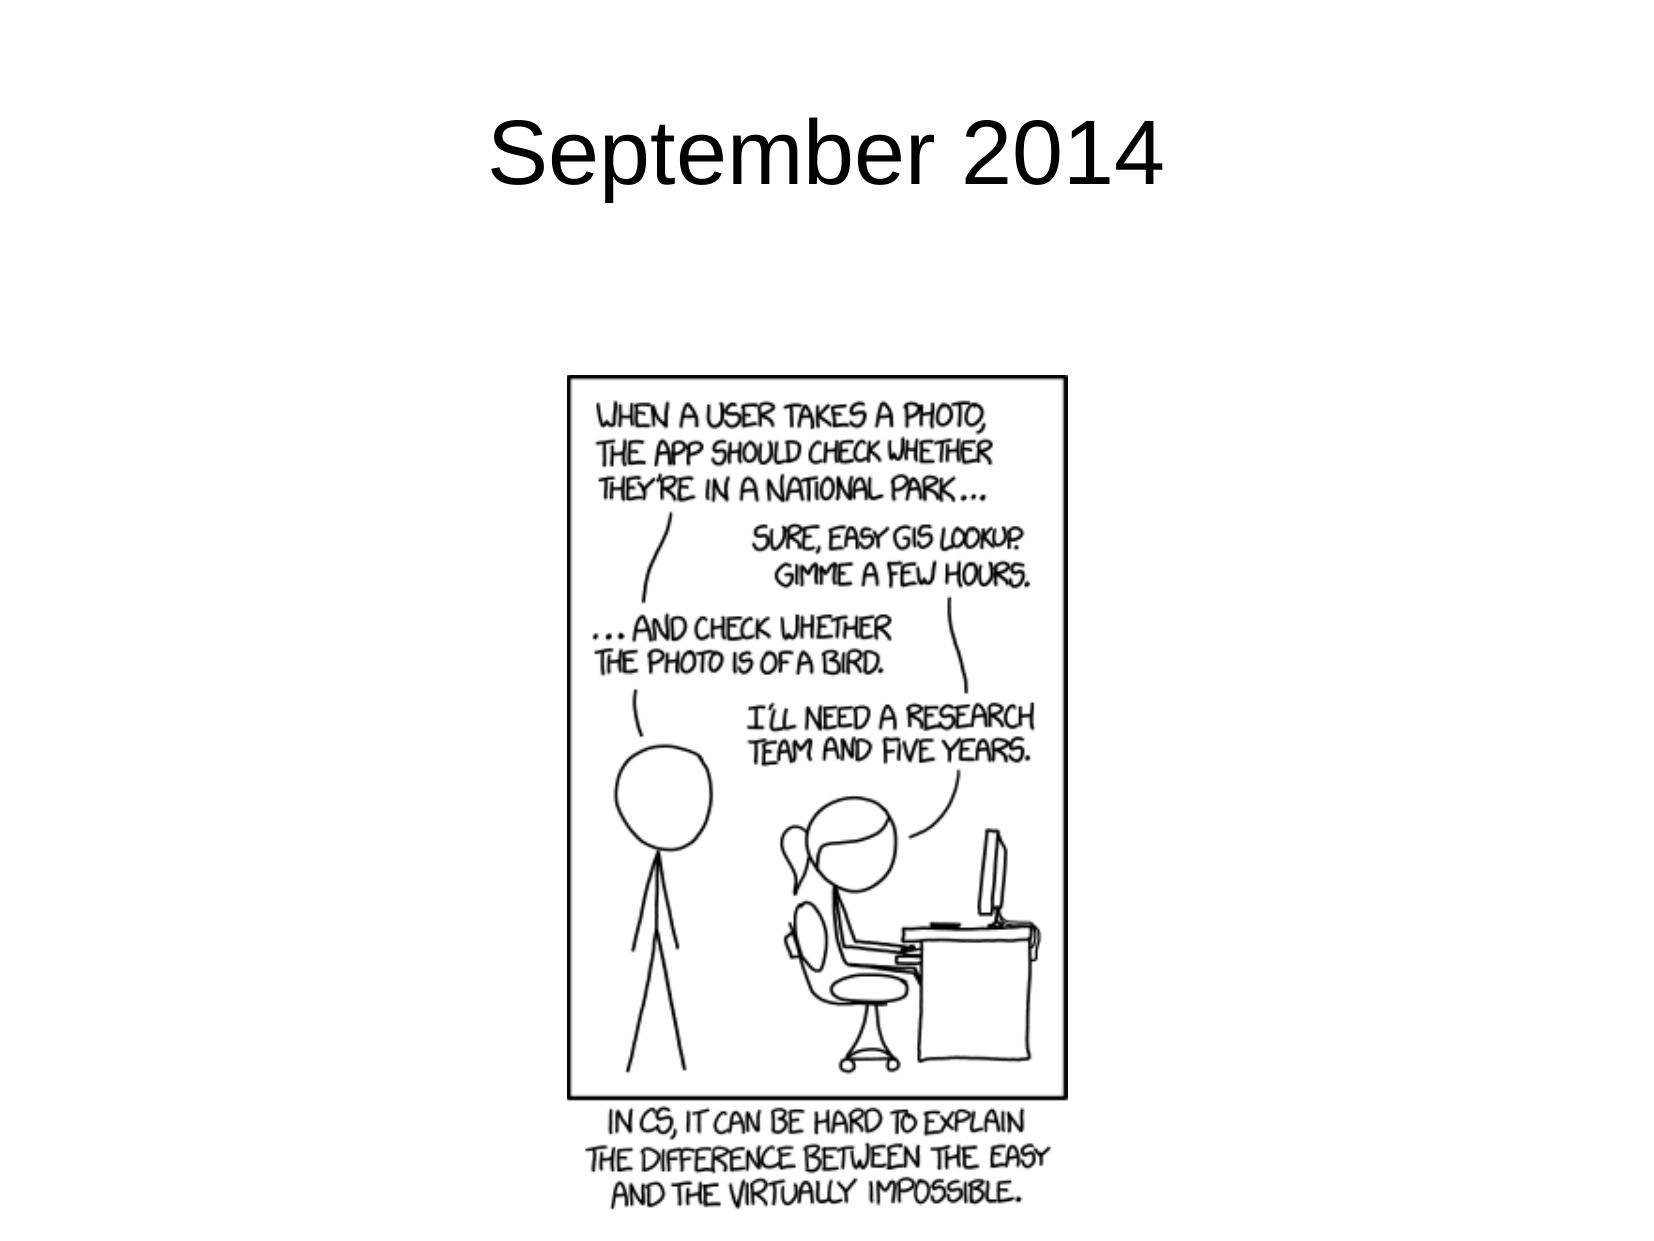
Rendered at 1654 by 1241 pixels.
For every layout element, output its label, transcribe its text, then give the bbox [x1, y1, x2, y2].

picture [567, 375, 1068, 1216]
title September 2014 [82, 49, 1571, 257]
